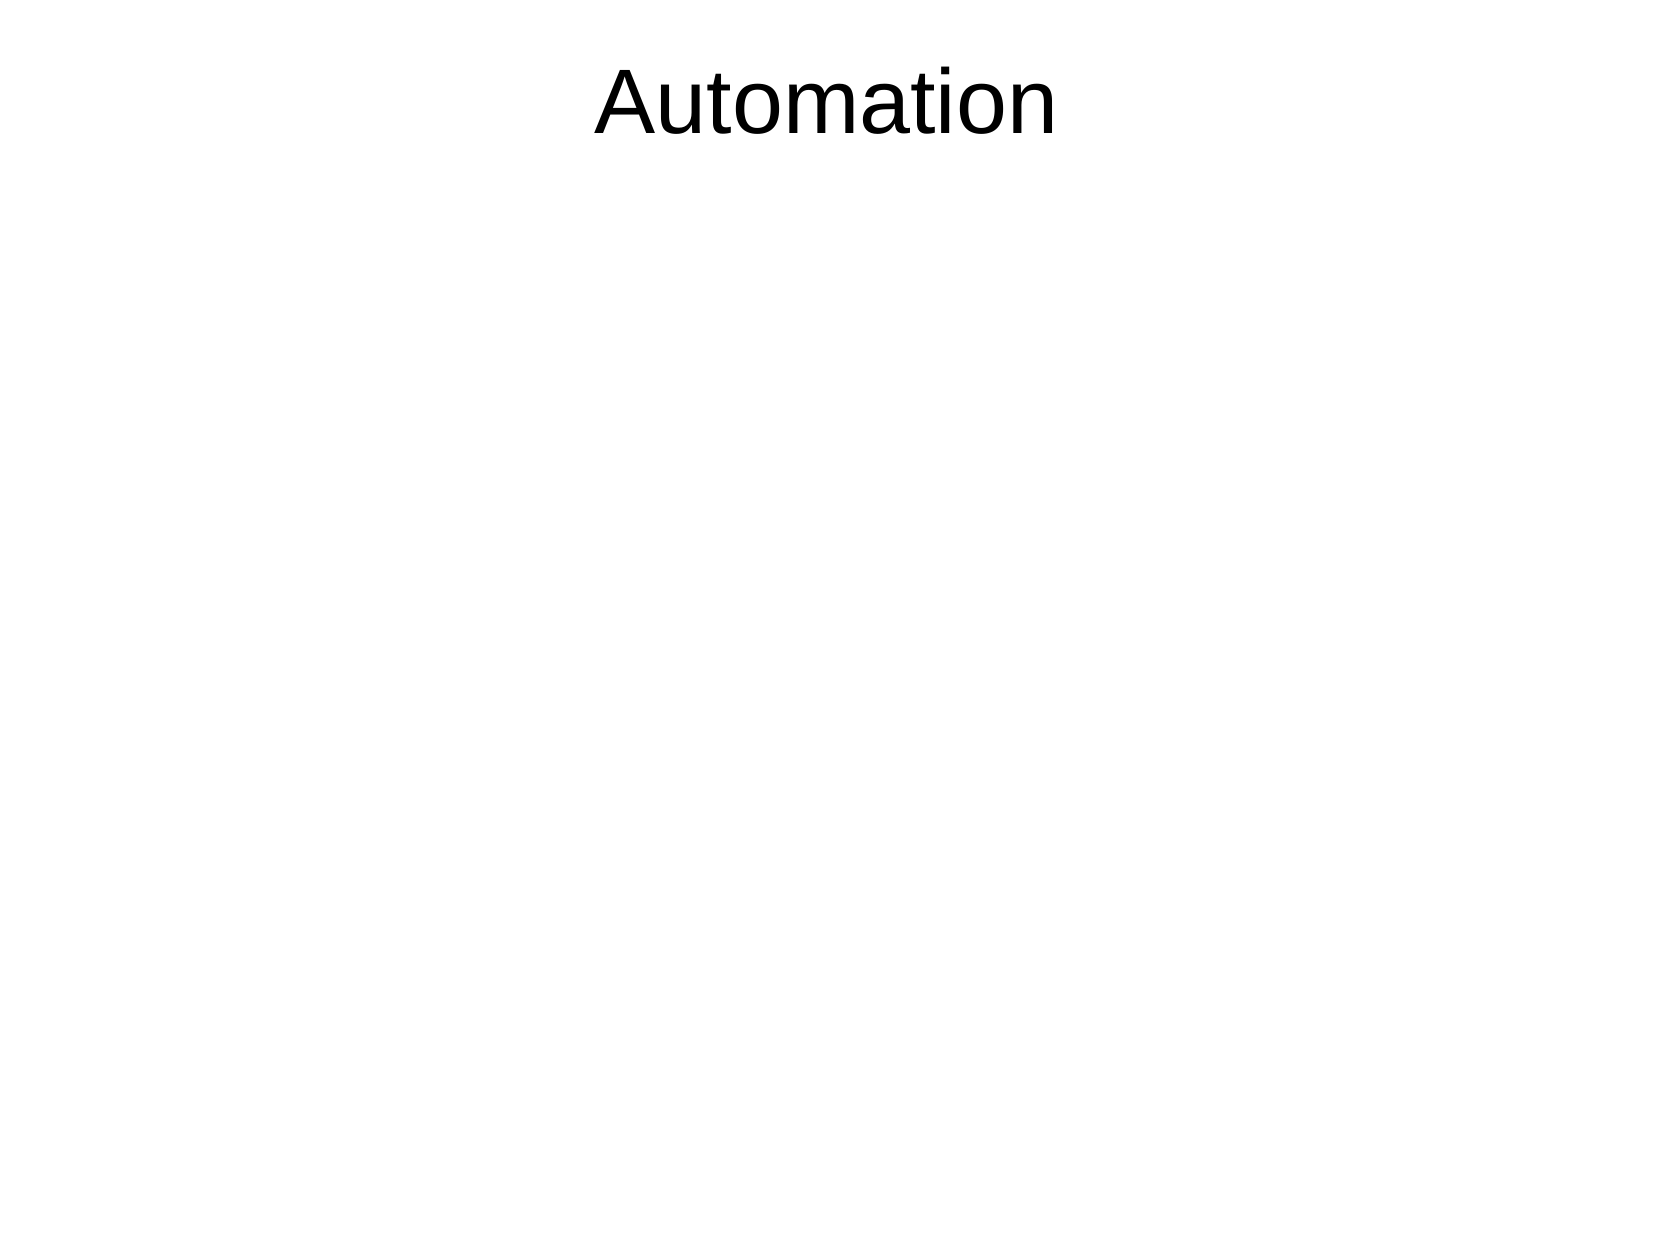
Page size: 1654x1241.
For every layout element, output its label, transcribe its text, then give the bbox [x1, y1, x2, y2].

title Automation [82, 49, 1571, 257]
